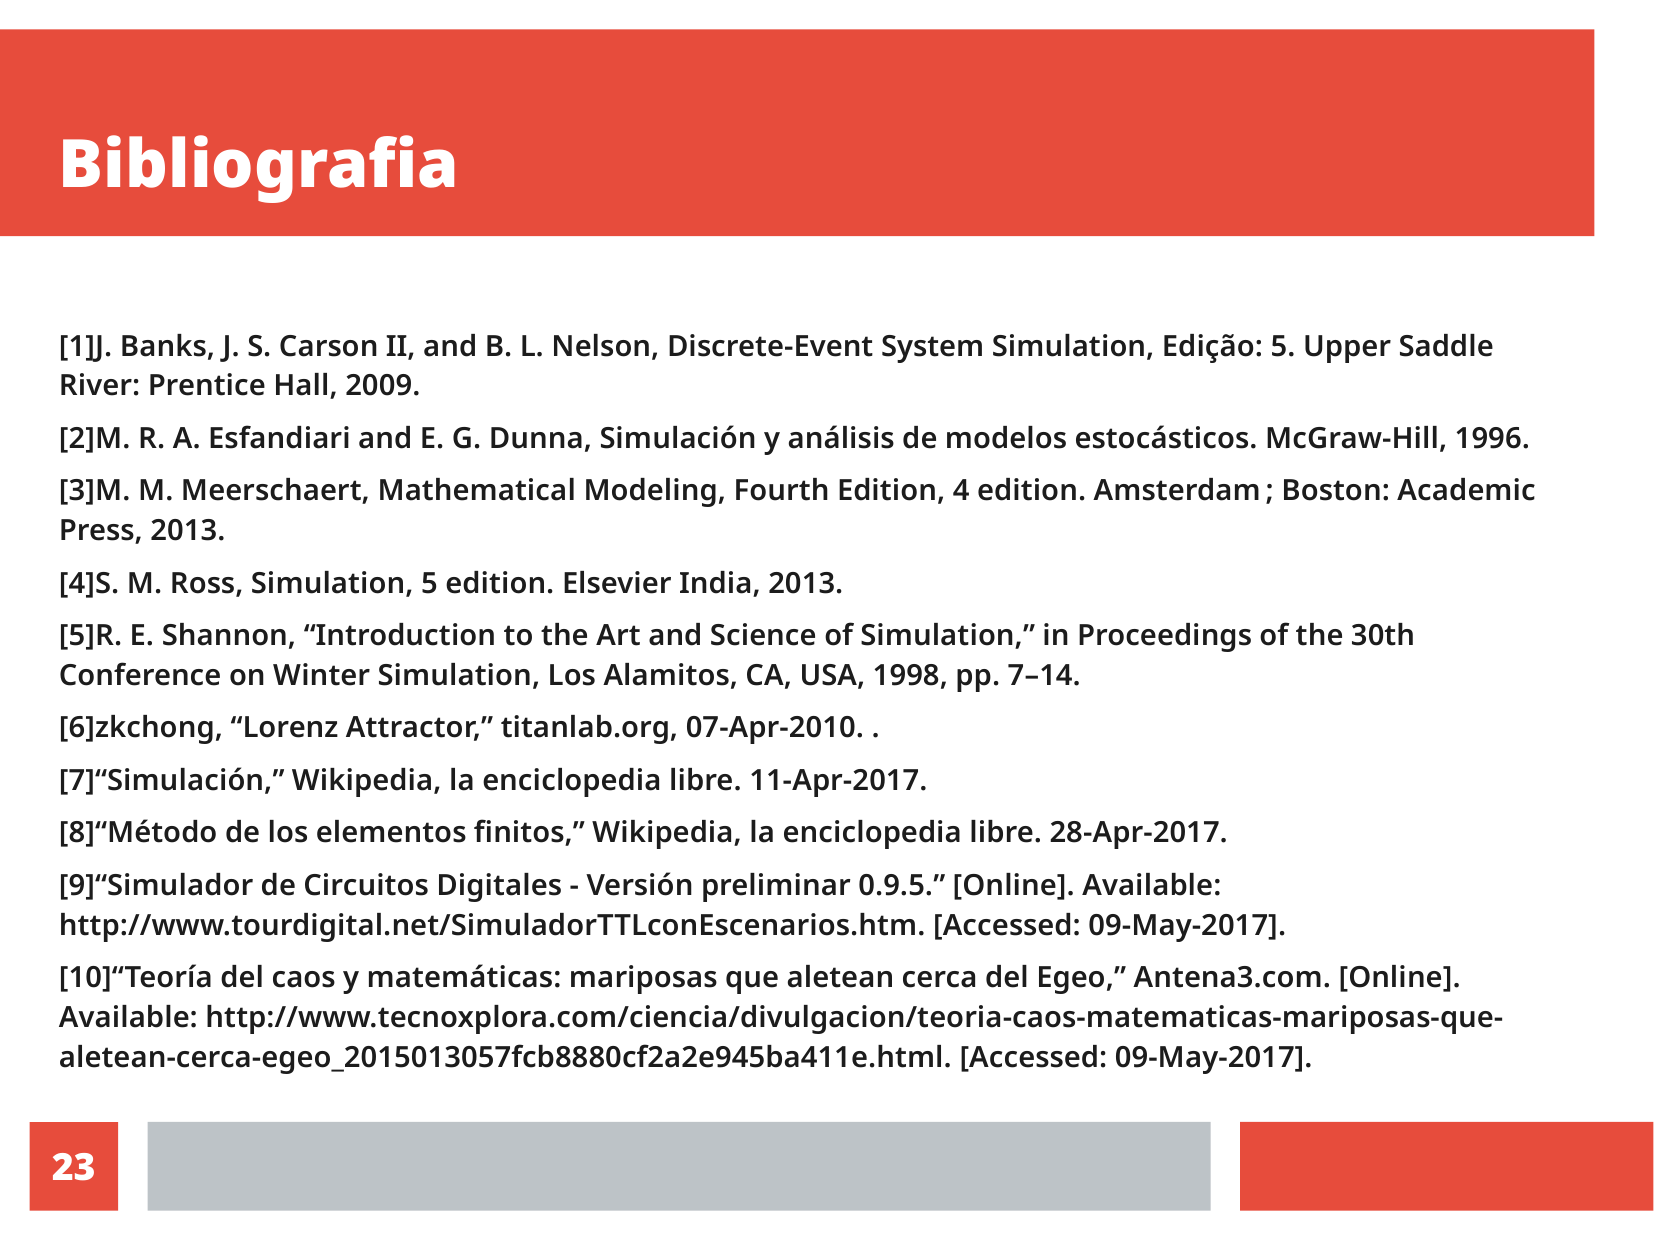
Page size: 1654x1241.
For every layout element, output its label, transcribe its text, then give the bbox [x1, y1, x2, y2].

title Bibliografia [59, 59, 1595, 207]
list [1]J. Banks, J. S. Carson II, and B. L. Nelson, Discrete-Event System Simulation, Edição: 5. Upper Saddle River: Prentice Hall, 2009. [2]M. R. A. Esfandiari and E. G. Dunna, Simulación y análisis de modelos estocásticos. McGraw-Hill, 1996. [3]M. M. Meerschaert, Mathematical Modeling, Fourth Edition, 4 edition. Amsterdam ; Boston: Academic Press, 2013. [4]S. M. Ross, Simulation, 5 edition. Elsevier India, 2013. [5]R. E. Shannon, “Introduction to the Art and Science of Simulation,” in Proceedings of the 30th Conference on Winter Simulation, Los Alamitos, CA, USA, 1998, pp. 7–14. [6]zkchong, “Lorenz Attractor,” titanlab.org, 07-Apr-2010. . [7]“Simulación,” Wikipedia, la enciclopedia libre. 11-Apr-2017. [8]“Método de los elementos finitos,” Wikipedia, la enciclopedia libre. 28-Apr-2017. [9]“Simulador de Circuitos Digitales - Versión preliminar 0.9.5.” [Online]. Available: http://www.tourdigital.net/SimuladorTTLconEscenarios.htm. [Accessed: 09-May-2017]. [10]“Teoría del caos y matemáticas: mariposas que aletean cerca del Egeo,” Antena3.com. [Online]. Available: http://www.tecnoxplora.com/ciencia/divulgacion/teoria-caos-matematicas-mariposas-que-aletean-cerca-egeo_2015013057fcb8880cf2a2e945ba411e.html. [Accessed: 09-May-2017]. [59, 324, 1565, 1093]
